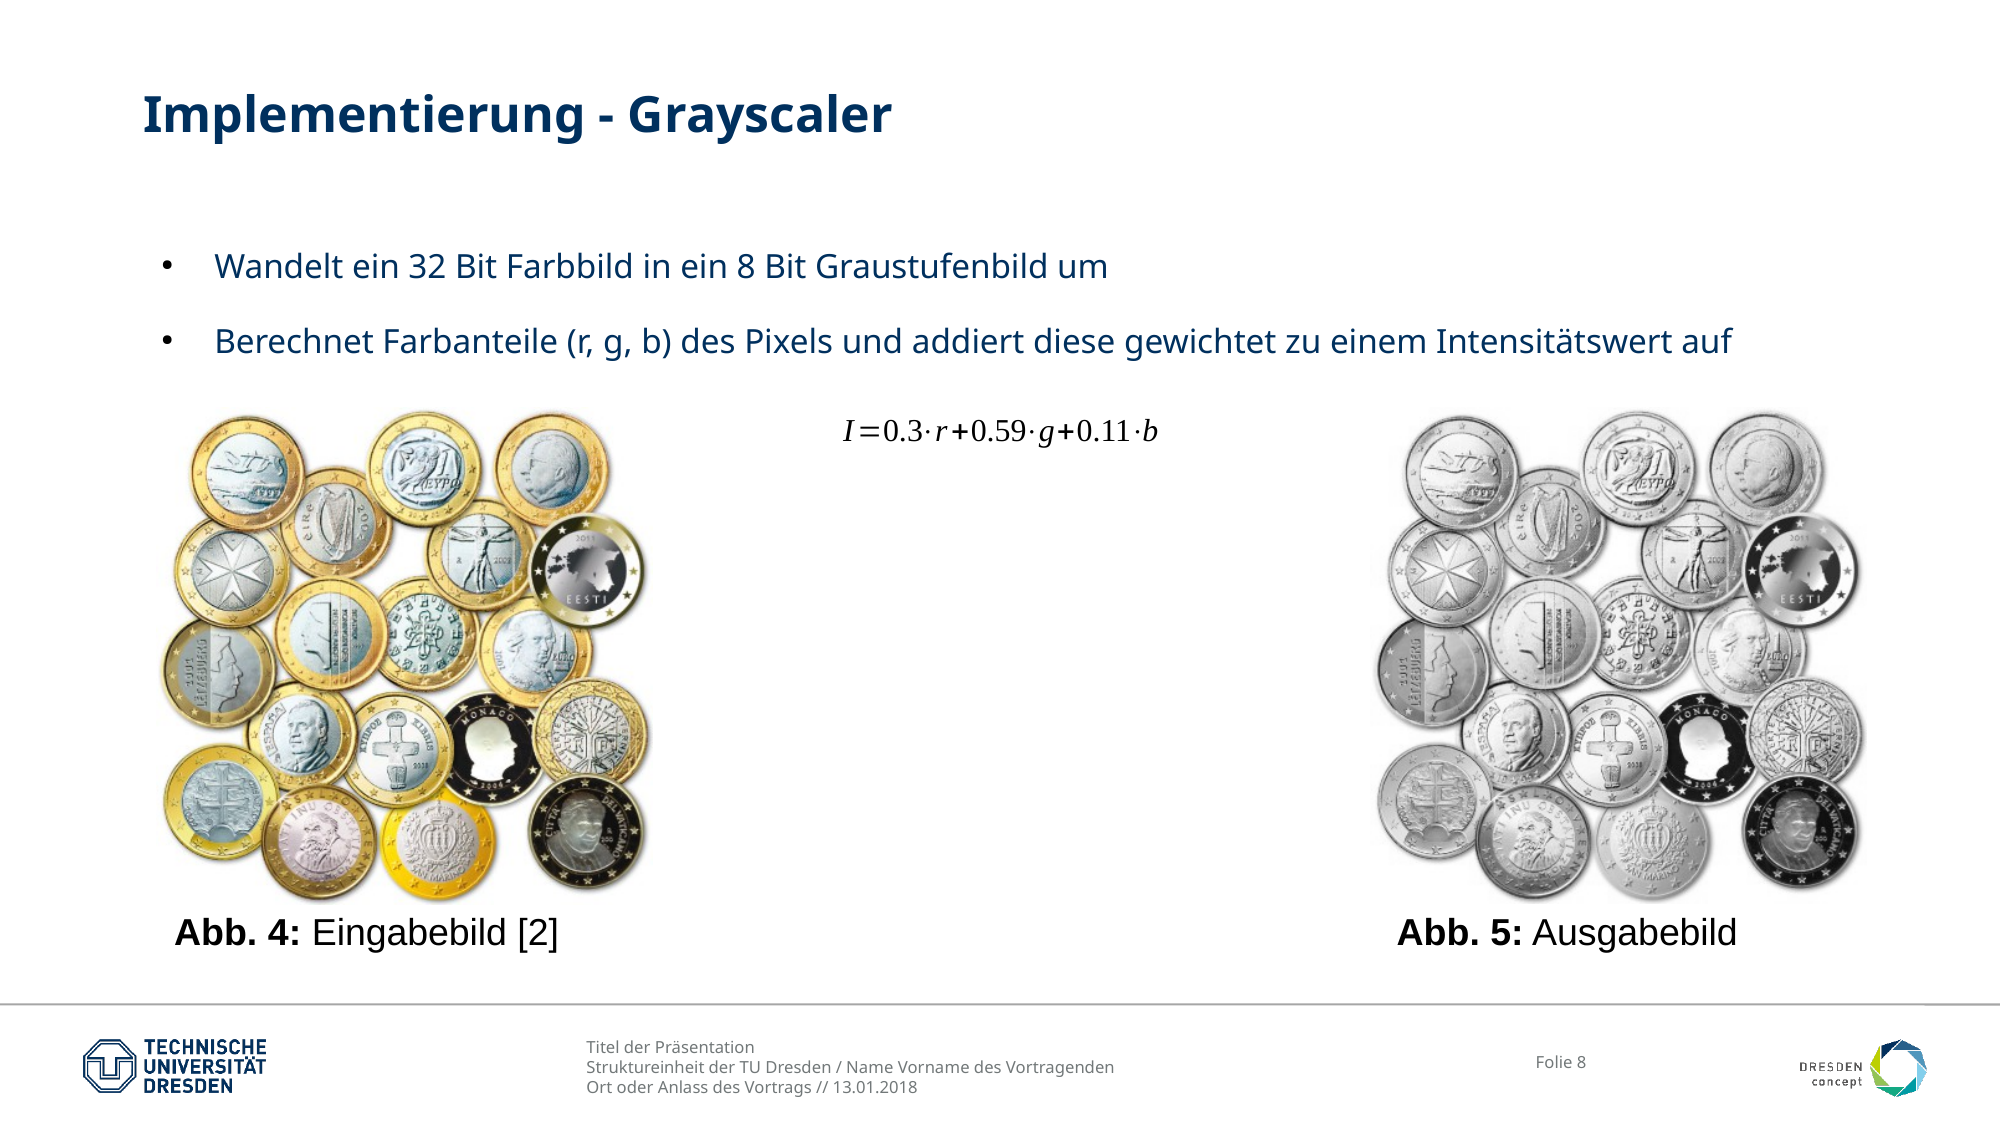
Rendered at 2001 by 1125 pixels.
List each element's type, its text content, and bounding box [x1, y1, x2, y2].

chart [833, 413, 1167, 449]
list Wandelt ein 32 Bit Farbbild in ein 8 Bit Graustufenbild um Berechnet Farbanteile (r, g, b) des Pixels und addiert diese gewichtet zu einem Intensitätswert auf [143, 243, 1880, 957]
picture [1800, 1039, 1927, 1097]
picture [156, 407, 653, 905]
text_box Abb. 4: Eingabebild [2] [159, 903, 644, 1003]
text_box Abb. 5: Ausgabebild [1381, 903, 1867, 1003]
picture [83, 1039, 266, 1093]
picture [1370, 407, 1867, 904]
title Implementierung - Grayscaler [143, 56, 1880, 169]
